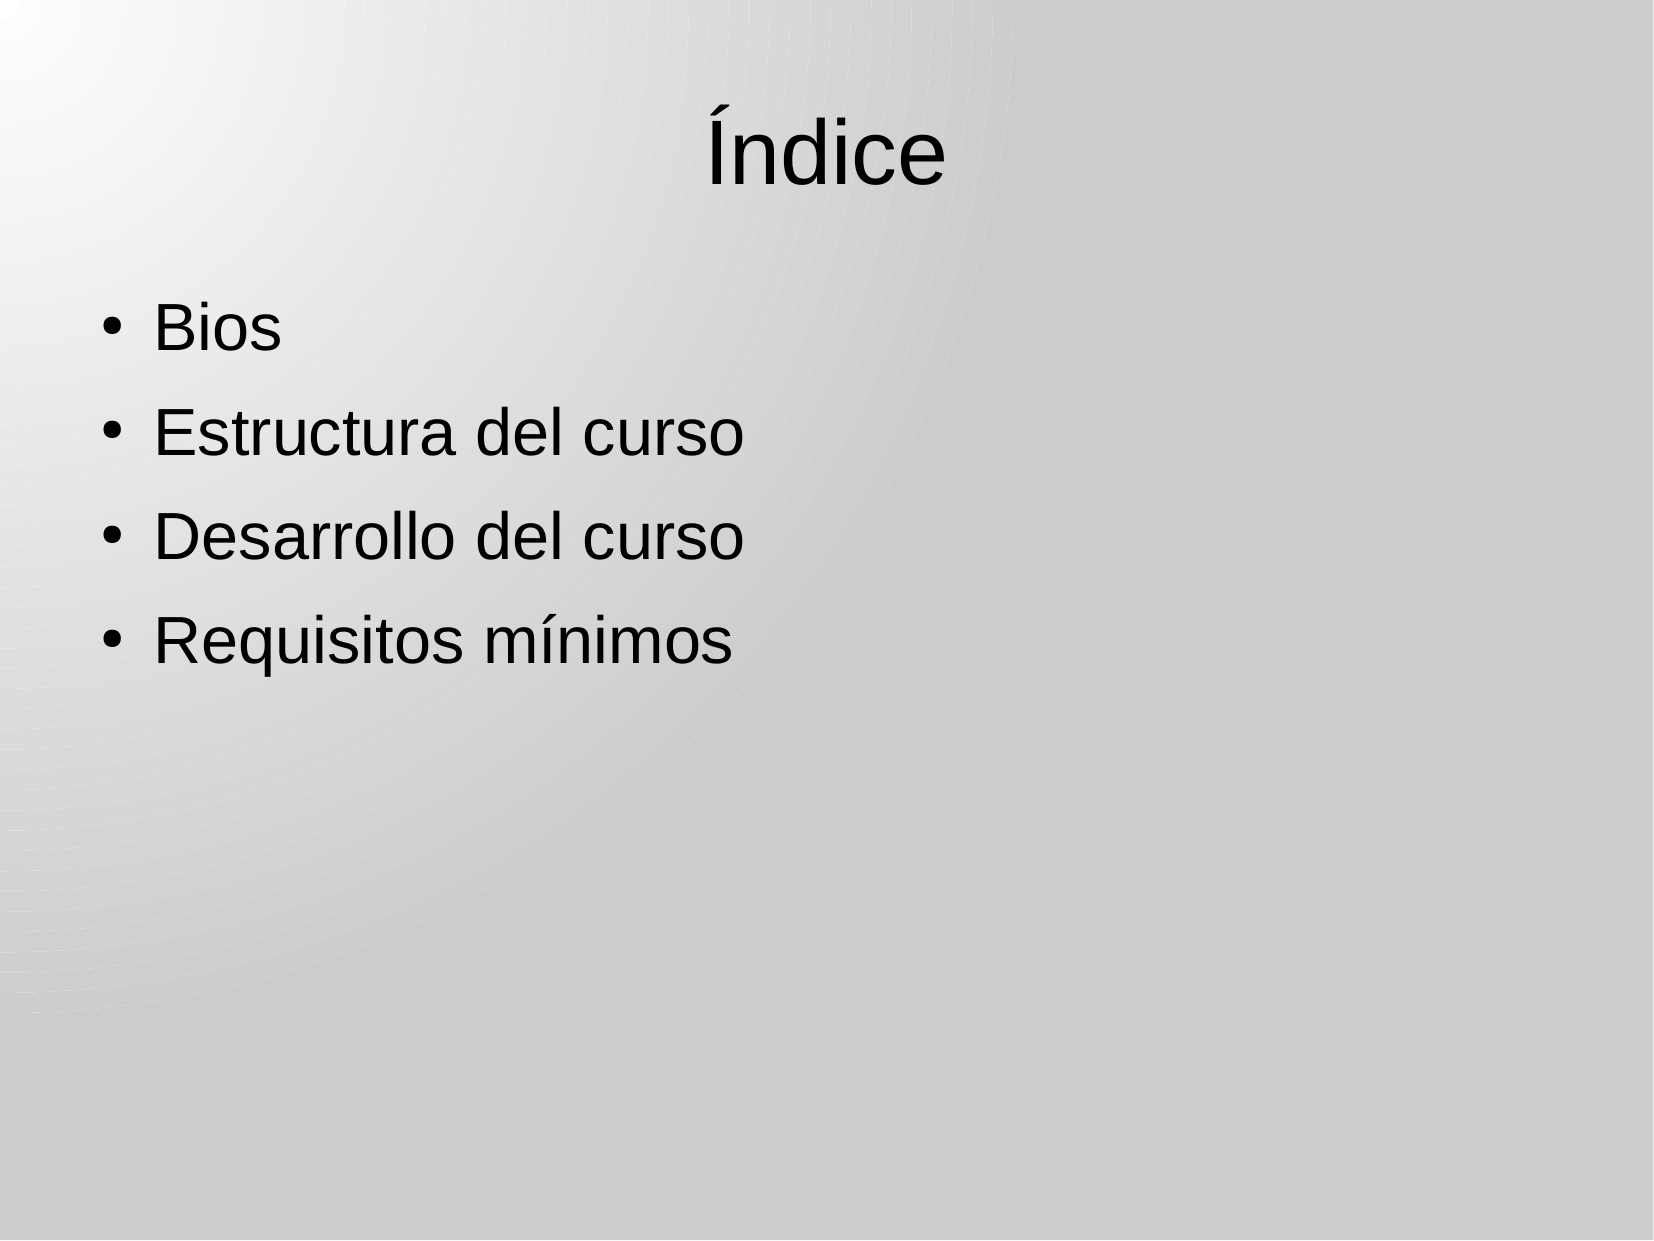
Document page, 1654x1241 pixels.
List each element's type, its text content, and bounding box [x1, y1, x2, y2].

title Índice [82, 49, 1571, 257]
list Bios Estructura del curso Desarrollo del curso Requisitos mínimos [82, 290, 1538, 1109]
